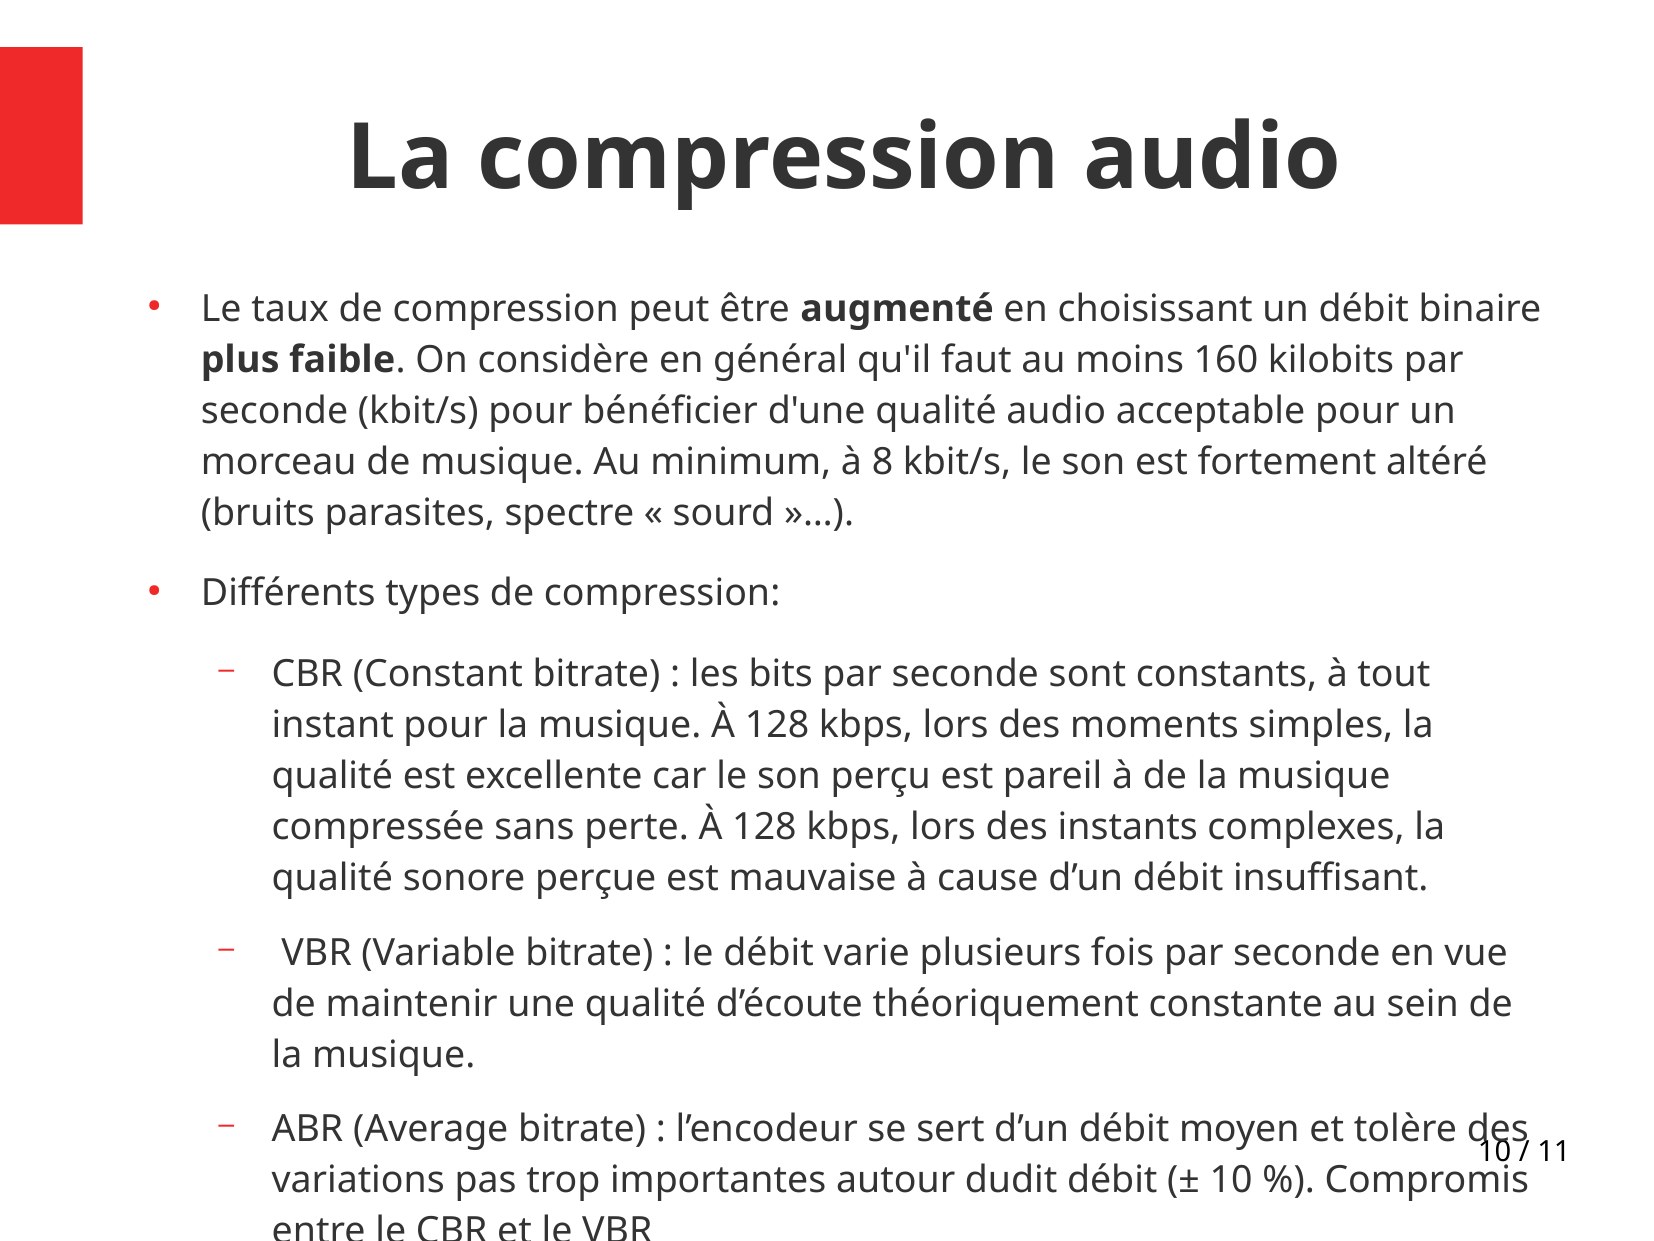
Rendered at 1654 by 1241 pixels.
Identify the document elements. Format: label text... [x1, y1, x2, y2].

list Le taux de compression peut être augmenté en choisissant un débit binaire plus faible. On considère en général qu'il faut au moins 160 kilobits par seconde (kbit/s) pour bénéficier d'une qualité audio acceptable pour un morceau de musique. Au minimum, à 8 kbit/s, le son est fortement altéré (bruits parasites, spectre « sourd »…). Différents types de compression: CBR (Constant bitrate) : les bits par seconde sont constants, à tout instant pour la musique. À 128 kbps, lors des moments simples, la qualité est excellente car le son perçu est pareil à de la musique compressée sans perte. À 128 kbps, lors des instants complexes, la qualité sonore perçue est mauvaise à cause d’un débit insuffisant. VBR (Variable bitrate) : le débit varie plusieurs fois par seconde en vue de maintenir une qualité d’écoute théoriquement constante au sein de la musique. ABR (Average bitrate) : l’encodeur se sert d’un débit moyen et tolère des variations pas trop importantes autour dudit débit (± 10 %). Compromis entre le CBR et le VBR [129, 200, 1548, 839]
title La compression audio [118, 49, 1571, 257]
